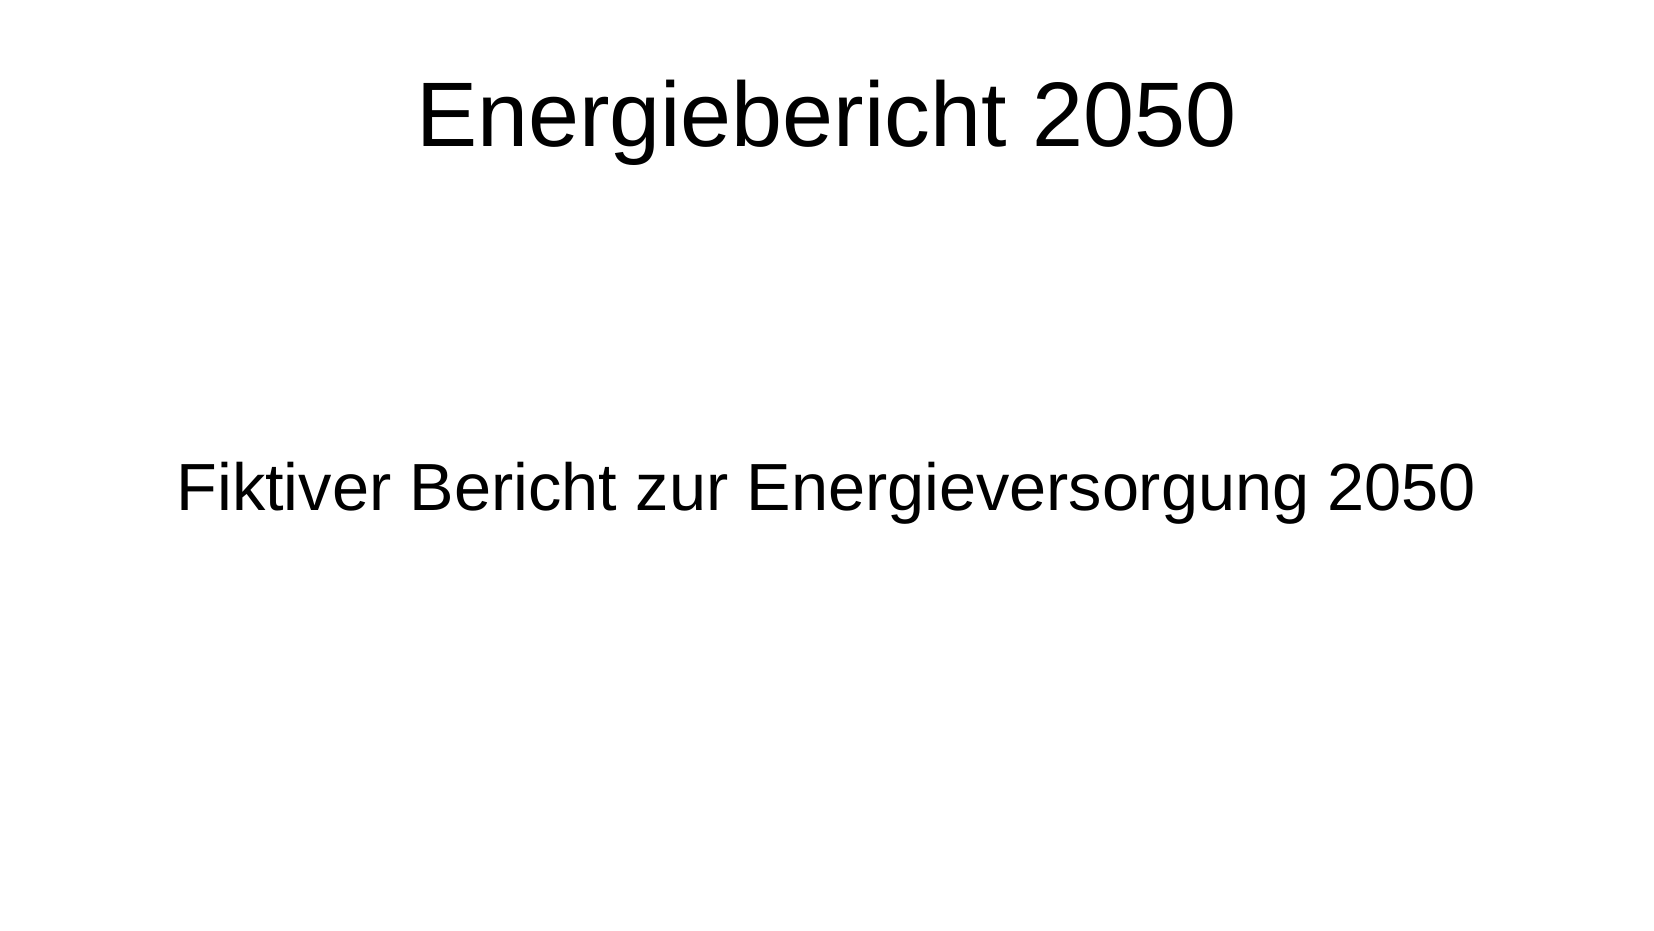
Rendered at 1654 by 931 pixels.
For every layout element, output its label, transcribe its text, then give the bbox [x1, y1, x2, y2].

title Energiebericht 2050 [82, 37, 1571, 193]
subtitle Fiktiver Bericht zur Energieversorgung 2050 [82, 217, 1571, 758]
